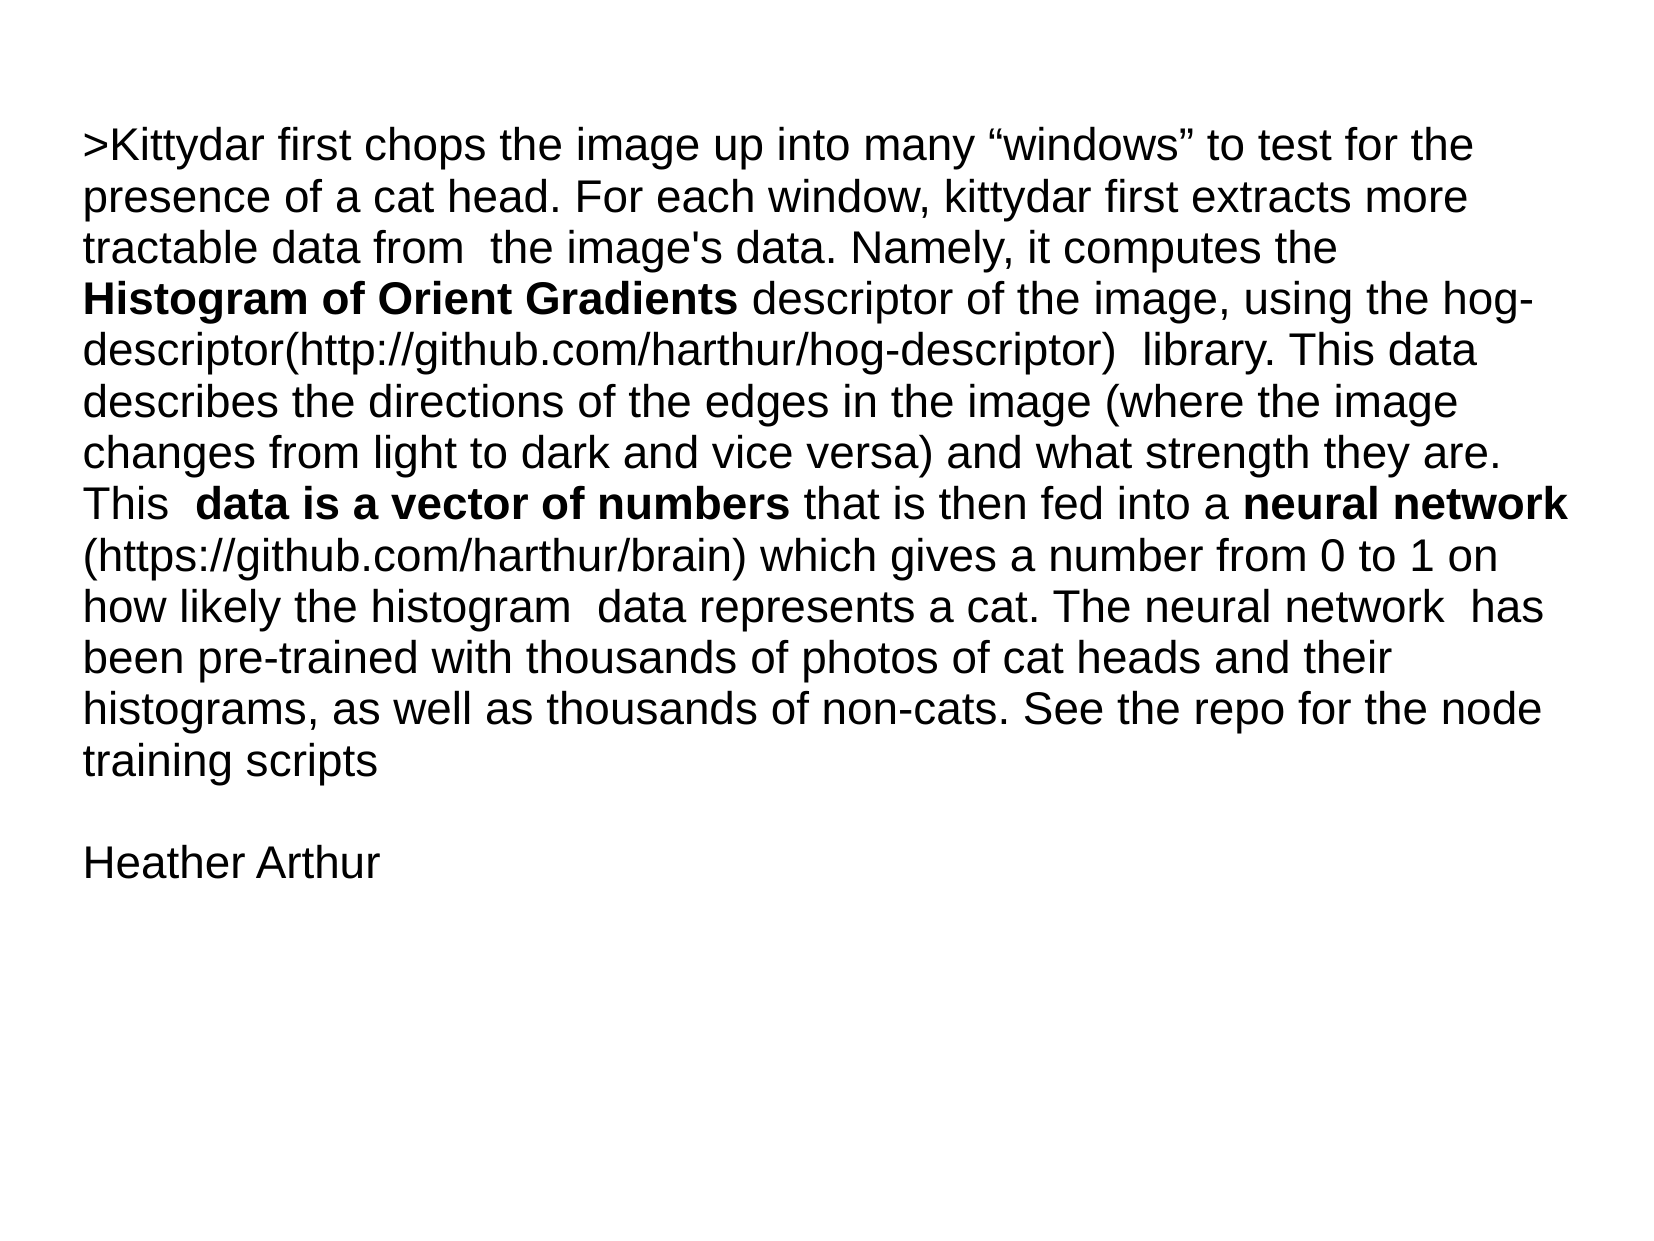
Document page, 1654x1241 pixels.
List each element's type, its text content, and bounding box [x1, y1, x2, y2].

subtitle >Kittydar first chops the image up into many “windows” to test for the presence of a cat head. For each window, kittydar first extracts more tractable data from the image's data. Namely, it computes the Histogram of Orient Gradients descriptor of the image, using the hog-descriptor(http://github.com/harthur/hog-descriptor) library. This data describes the directions of the edges in the image (where the image changes from light to dark and vice versa) and what strength they are. This data is a vector of numbers that is then fed into a neural network (https://github.com/harthur/brain) which gives a number from 0 to 1 on how likely the histogram data represents a cat. The neural network has been pre-trained with thousands of photos of cat heads and their histograms, as well as thousands of non-cats. See the repo for the node training scripts Heather Arthur [82, 49, 1571, 1010]
